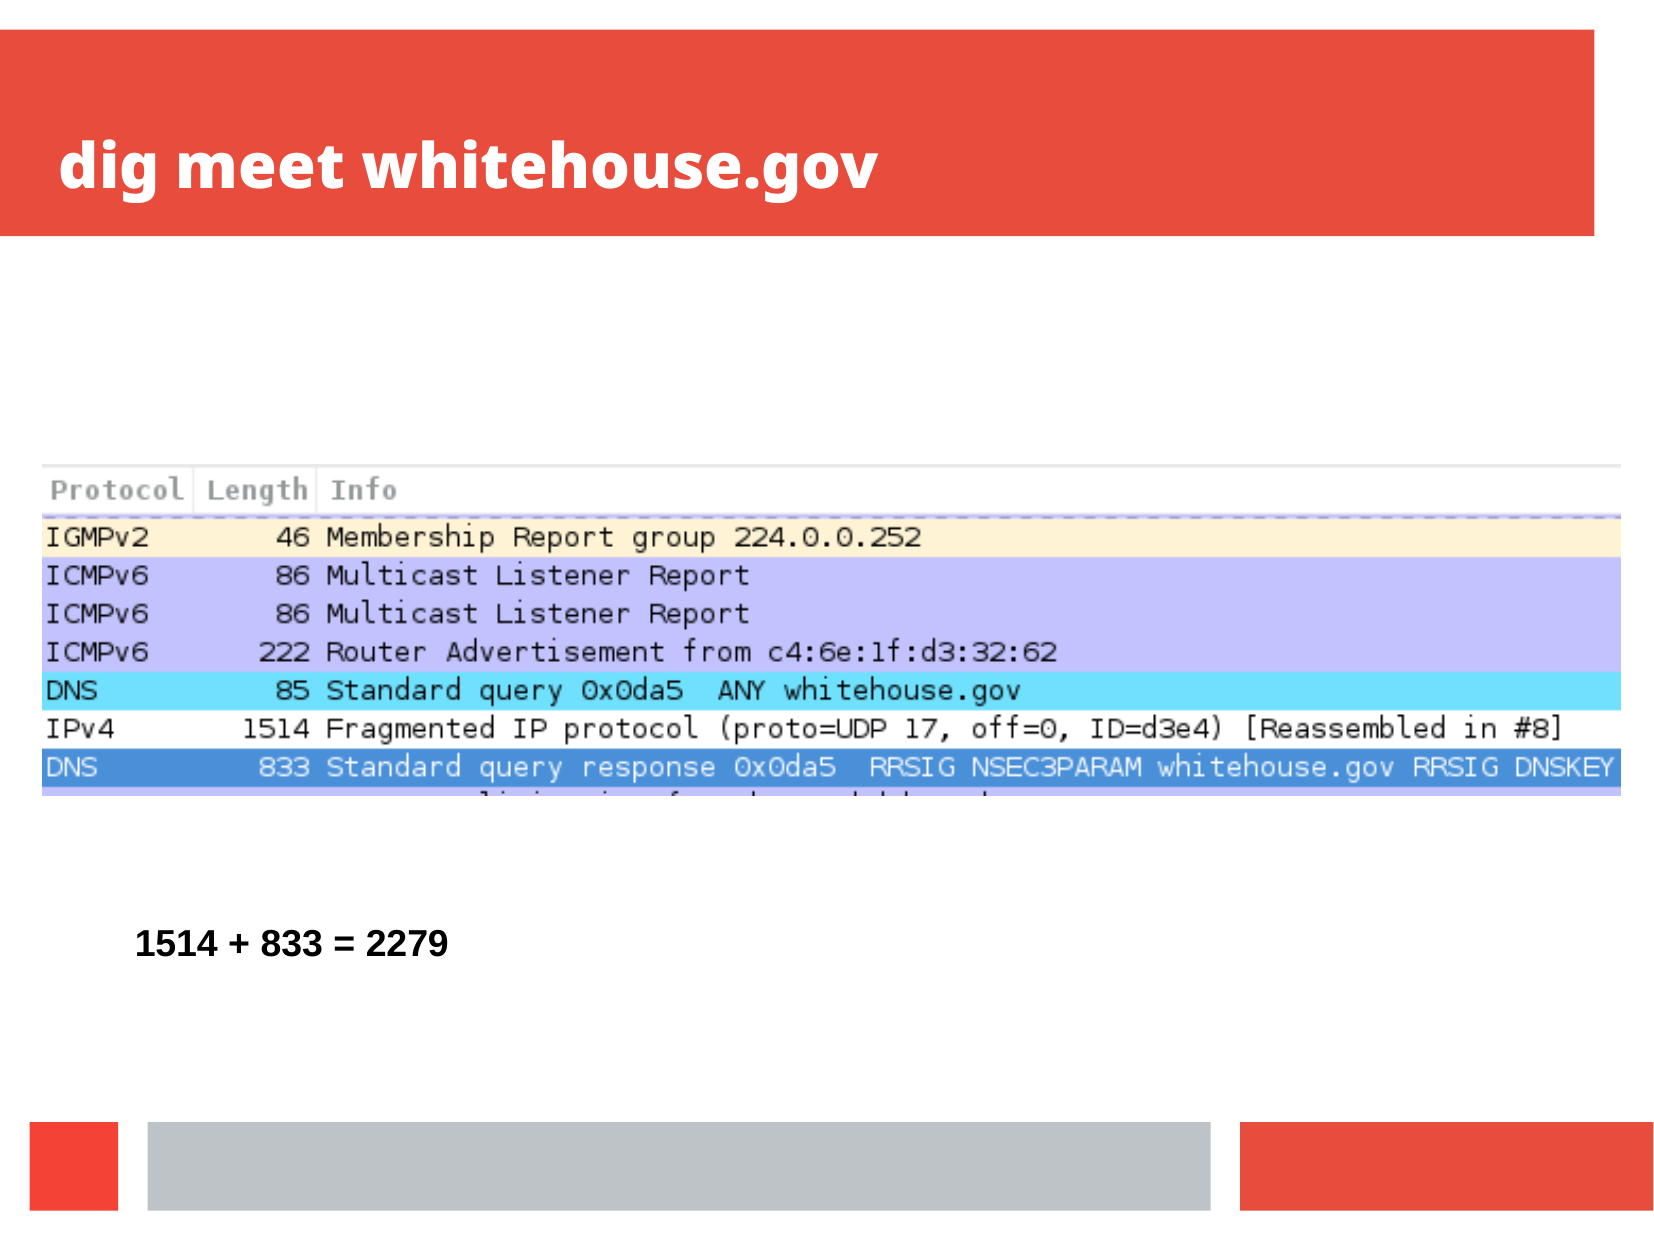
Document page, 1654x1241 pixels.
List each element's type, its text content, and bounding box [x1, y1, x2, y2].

text_box 1514 + 833 = 2279 [120, 915, 1501, 972]
picture [42, 464, 1621, 796]
title dig meet whitehouse.gov [59, 59, 1595, 207]
